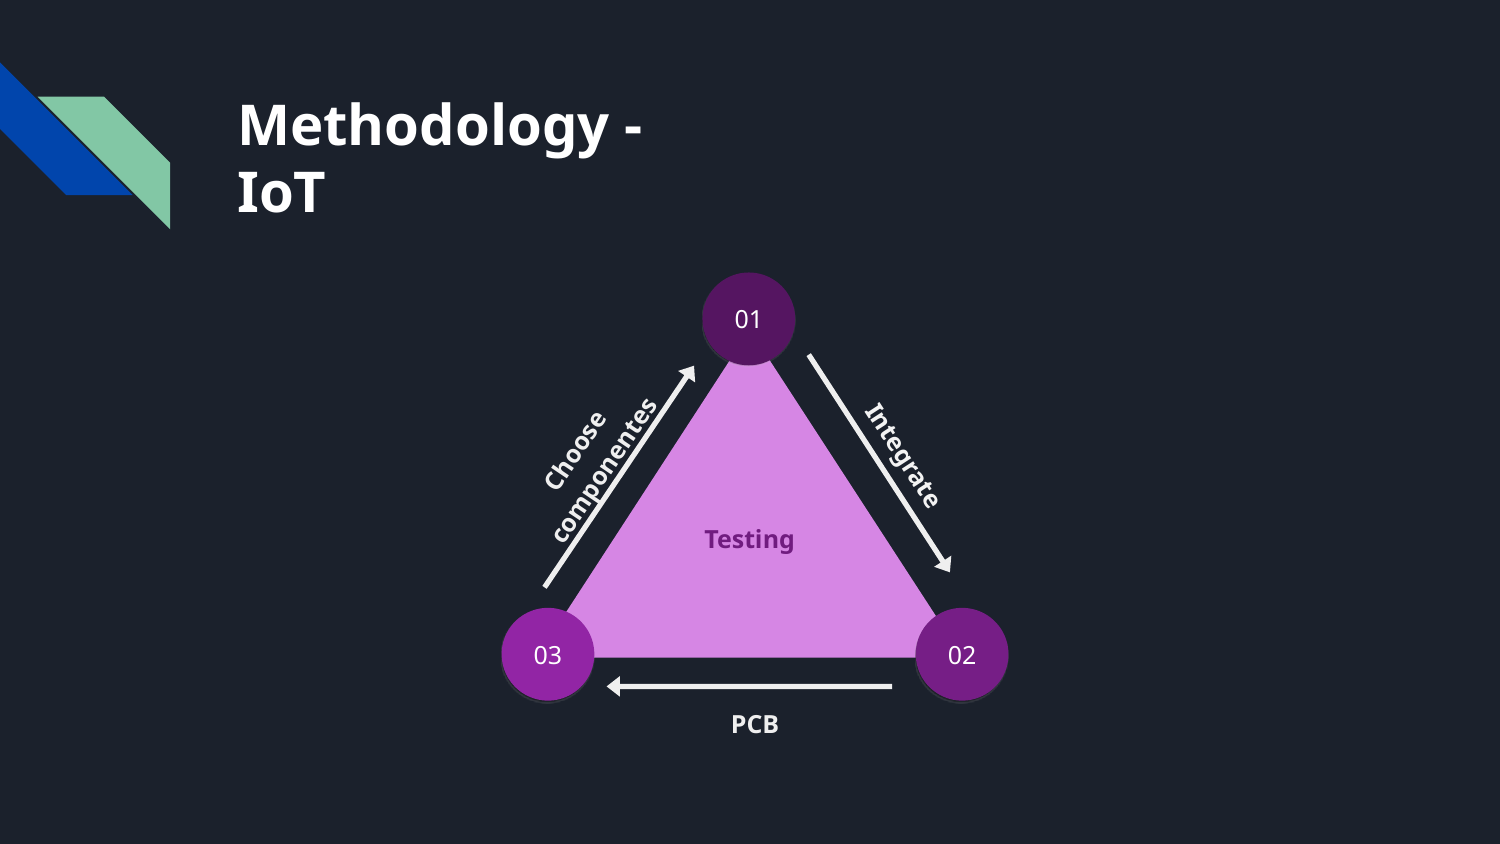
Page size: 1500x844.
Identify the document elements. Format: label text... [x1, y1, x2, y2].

text_box [606, 676, 893, 696]
text_box [636, 361, 864, 504]
text_box 03 [501, 607, 595, 701]
text_box [542, 365, 696, 589]
text_box Choose componentes [469, 317, 662, 572]
text_box Testing [631, 504, 869, 637]
text_box 01 [702, 272, 796, 366]
text_box 02 [915, 607, 1009, 701]
text_box [566, 512, 936, 658]
text_box PCB [618, 689, 892, 738]
text_box [806, 353, 952, 573]
title Methodology - IoT [222, 74, 1377, 224]
text_box Integrate [818, 321, 1009, 578]
